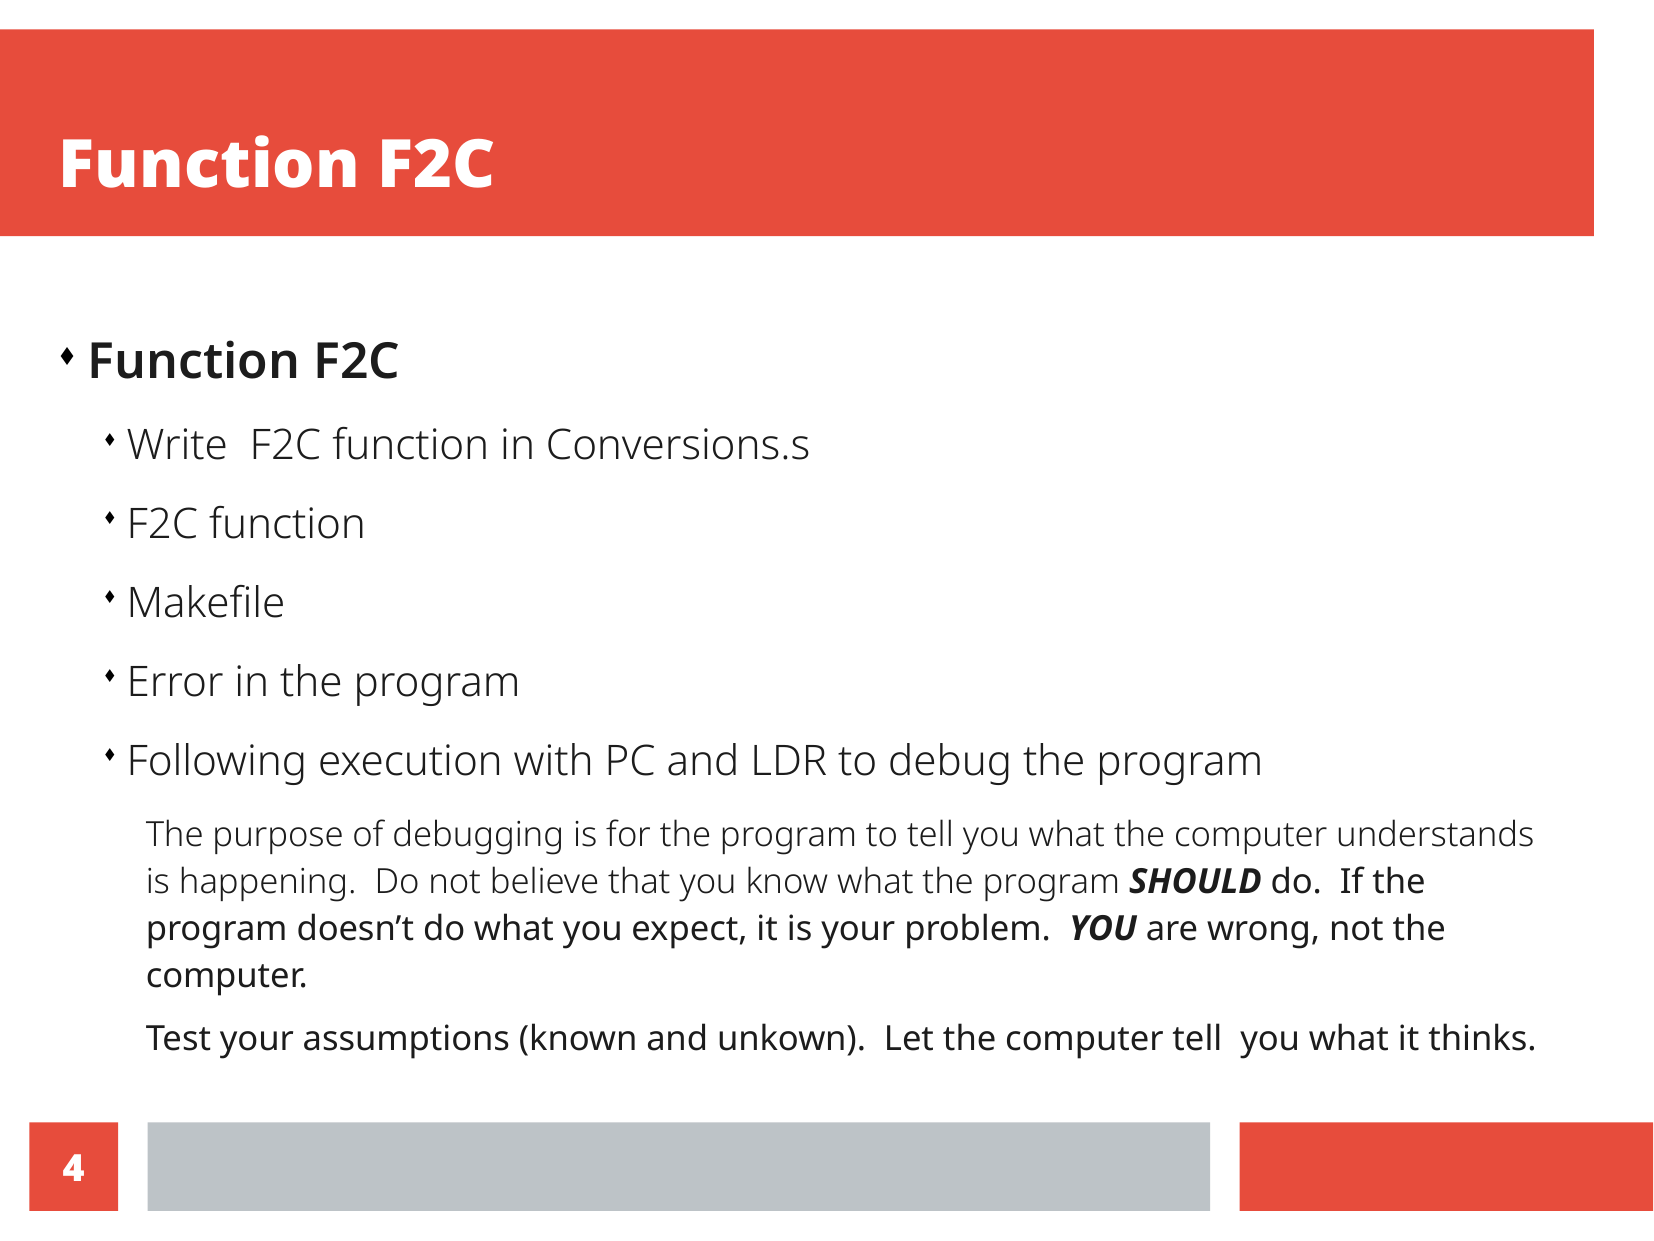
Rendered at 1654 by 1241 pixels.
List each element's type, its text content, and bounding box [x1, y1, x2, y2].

title Function F2C [58, 59, 1594, 207]
list Function F2C Write F2C function in Conversions.s F2C function Makefile Error in the program Following execution with PC and LDR to debug the program The purpose of debugging is for the program to tell you what the computer understands is happening. Do not believe that you know what the program SHOULD do. If the program doesn’t do what you expect, it is your problem. YOU are wrong, not the computer. Test your assumptions (known and unkown). Let the computer tell you what it thinks. [58, 324, 1565, 1093]
